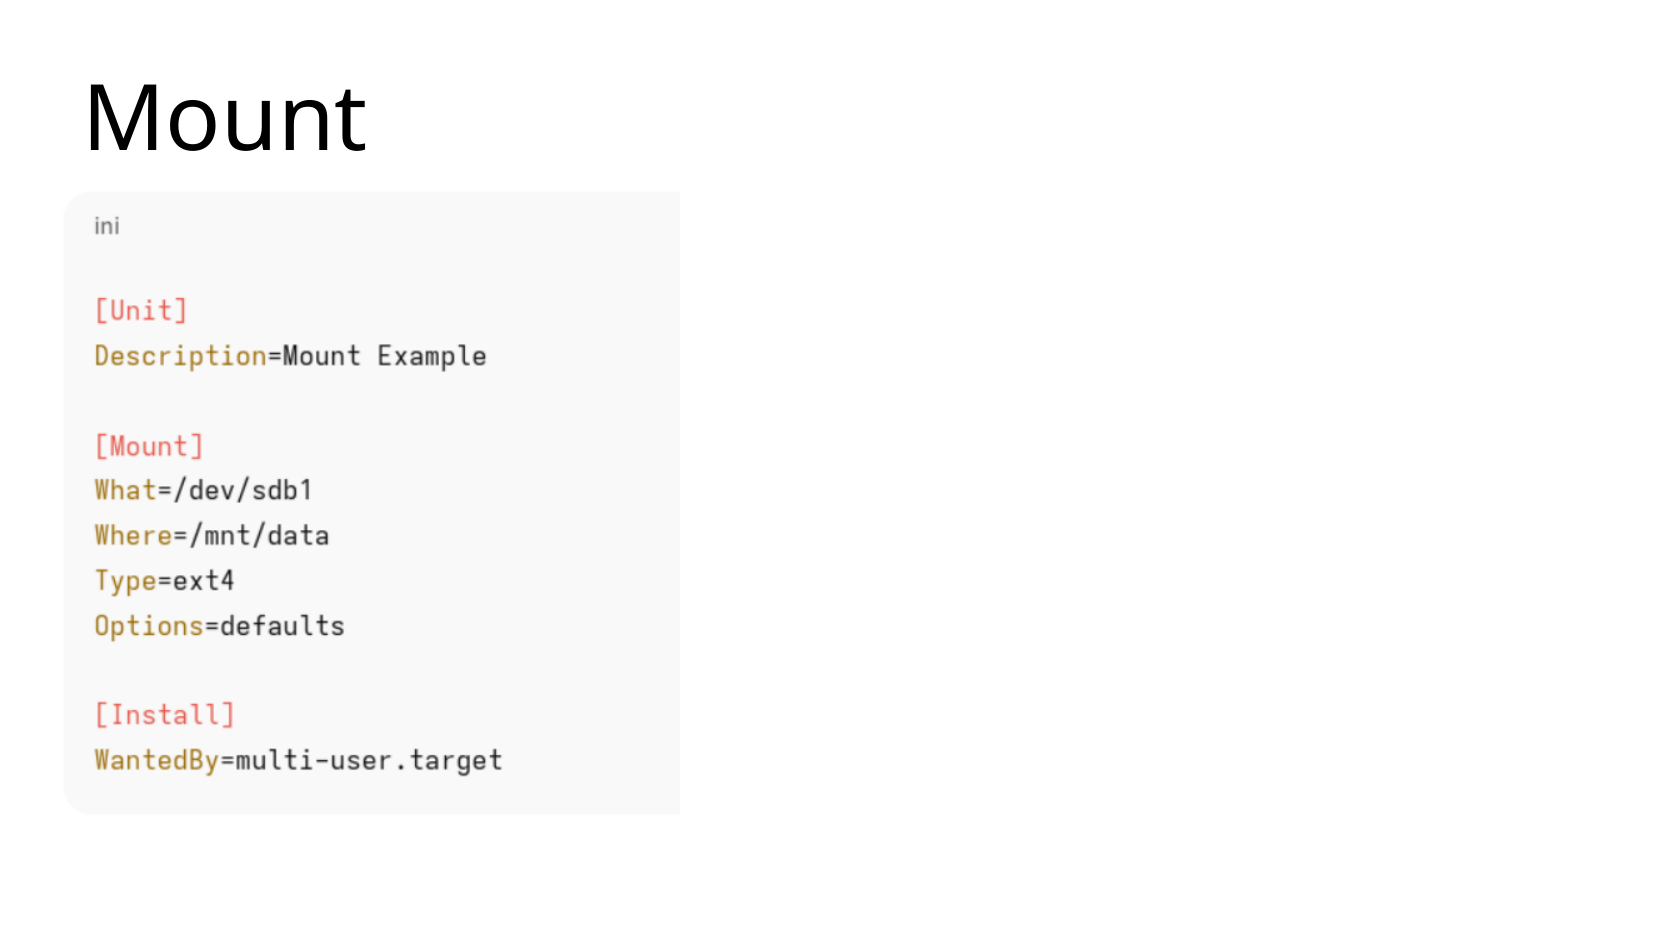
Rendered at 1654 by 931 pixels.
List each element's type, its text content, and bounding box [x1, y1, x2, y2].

title Mount [82, 37, 1571, 193]
picture [59, 177, 680, 840]
